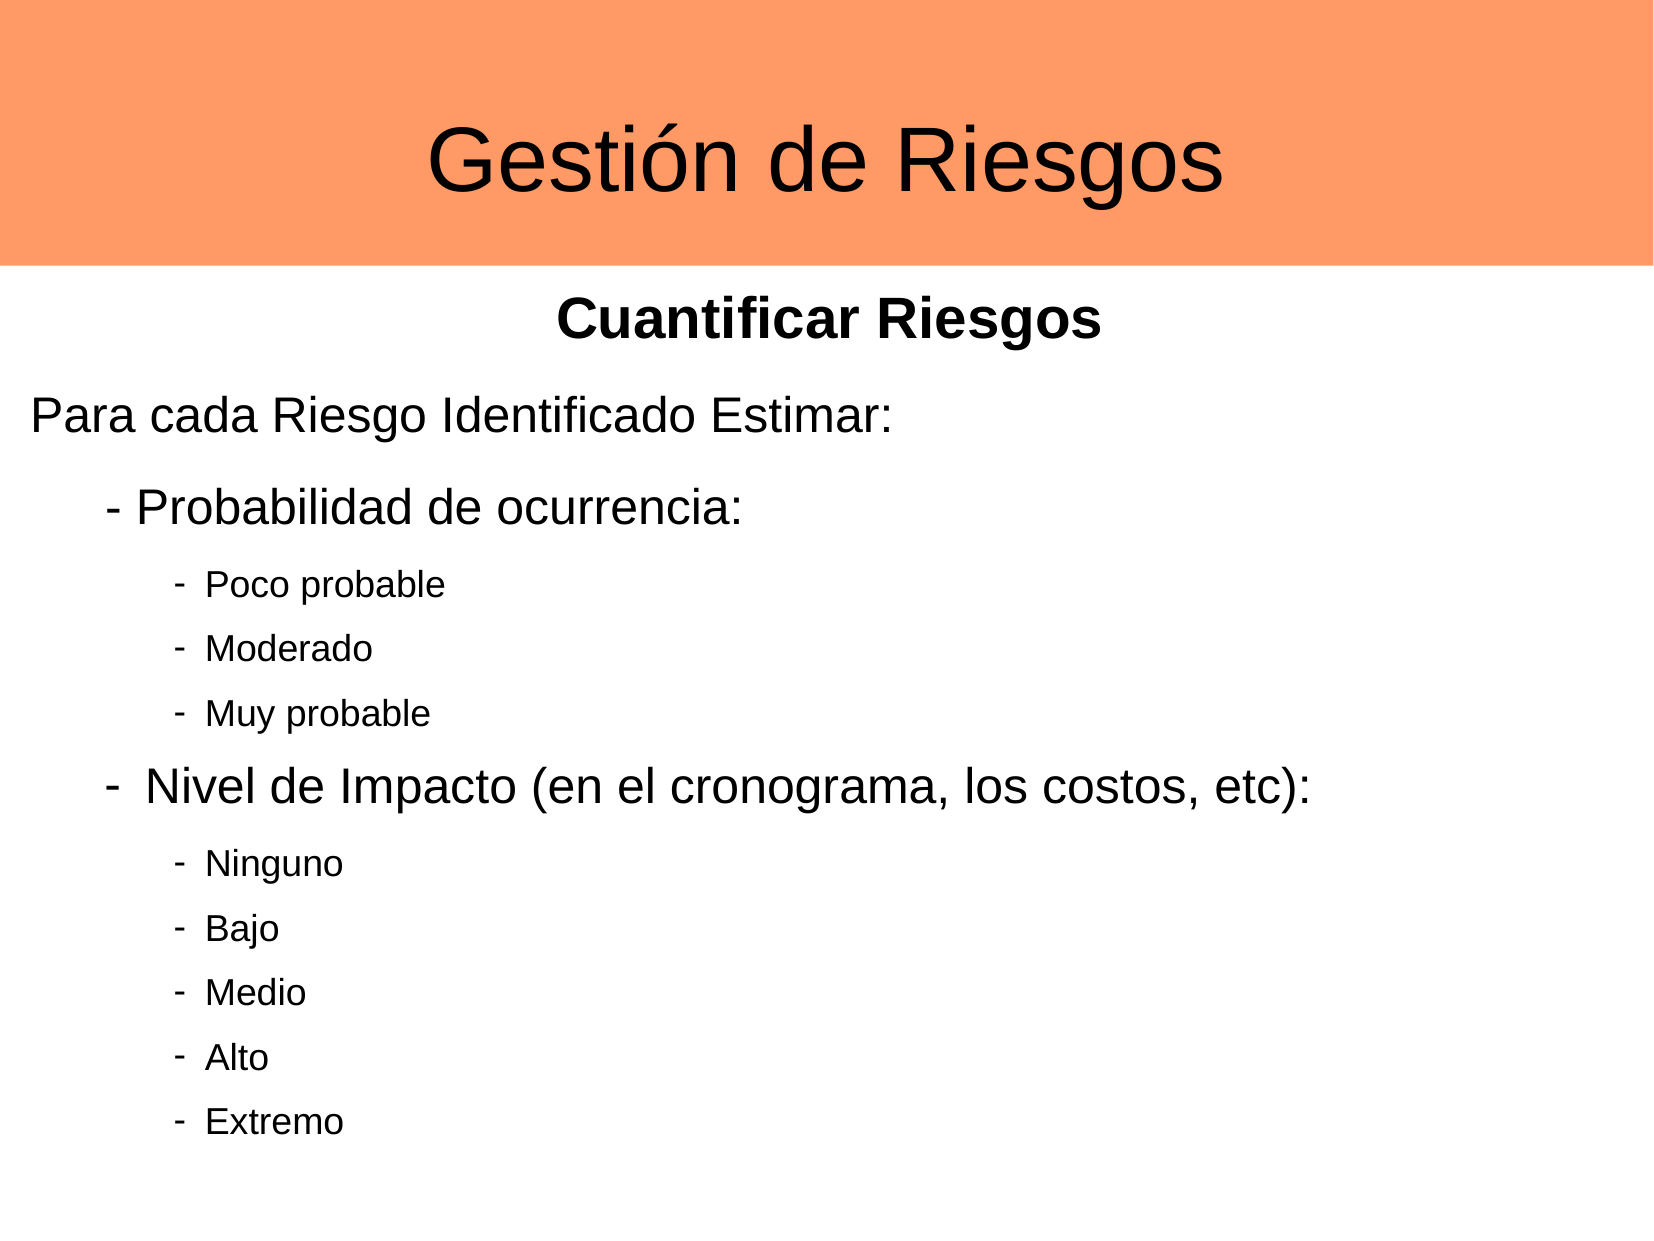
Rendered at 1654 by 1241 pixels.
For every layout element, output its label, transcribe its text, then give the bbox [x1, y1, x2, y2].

text_box Gestión de Riesgos [82, 49, 1571, 257]
text_box [0, 0, 1654, 266]
text_box Cuantificar Riesgos Para cada Riesgo Identificado Estimar: - Probabilidad de ocurrencia: Poco probable Moderado Muy probable Nivel de Impacto (en el cronograma, los costos, etc): Ninguno Bajo Medio Alto Extremo [23, 277, 1630, 1241]
